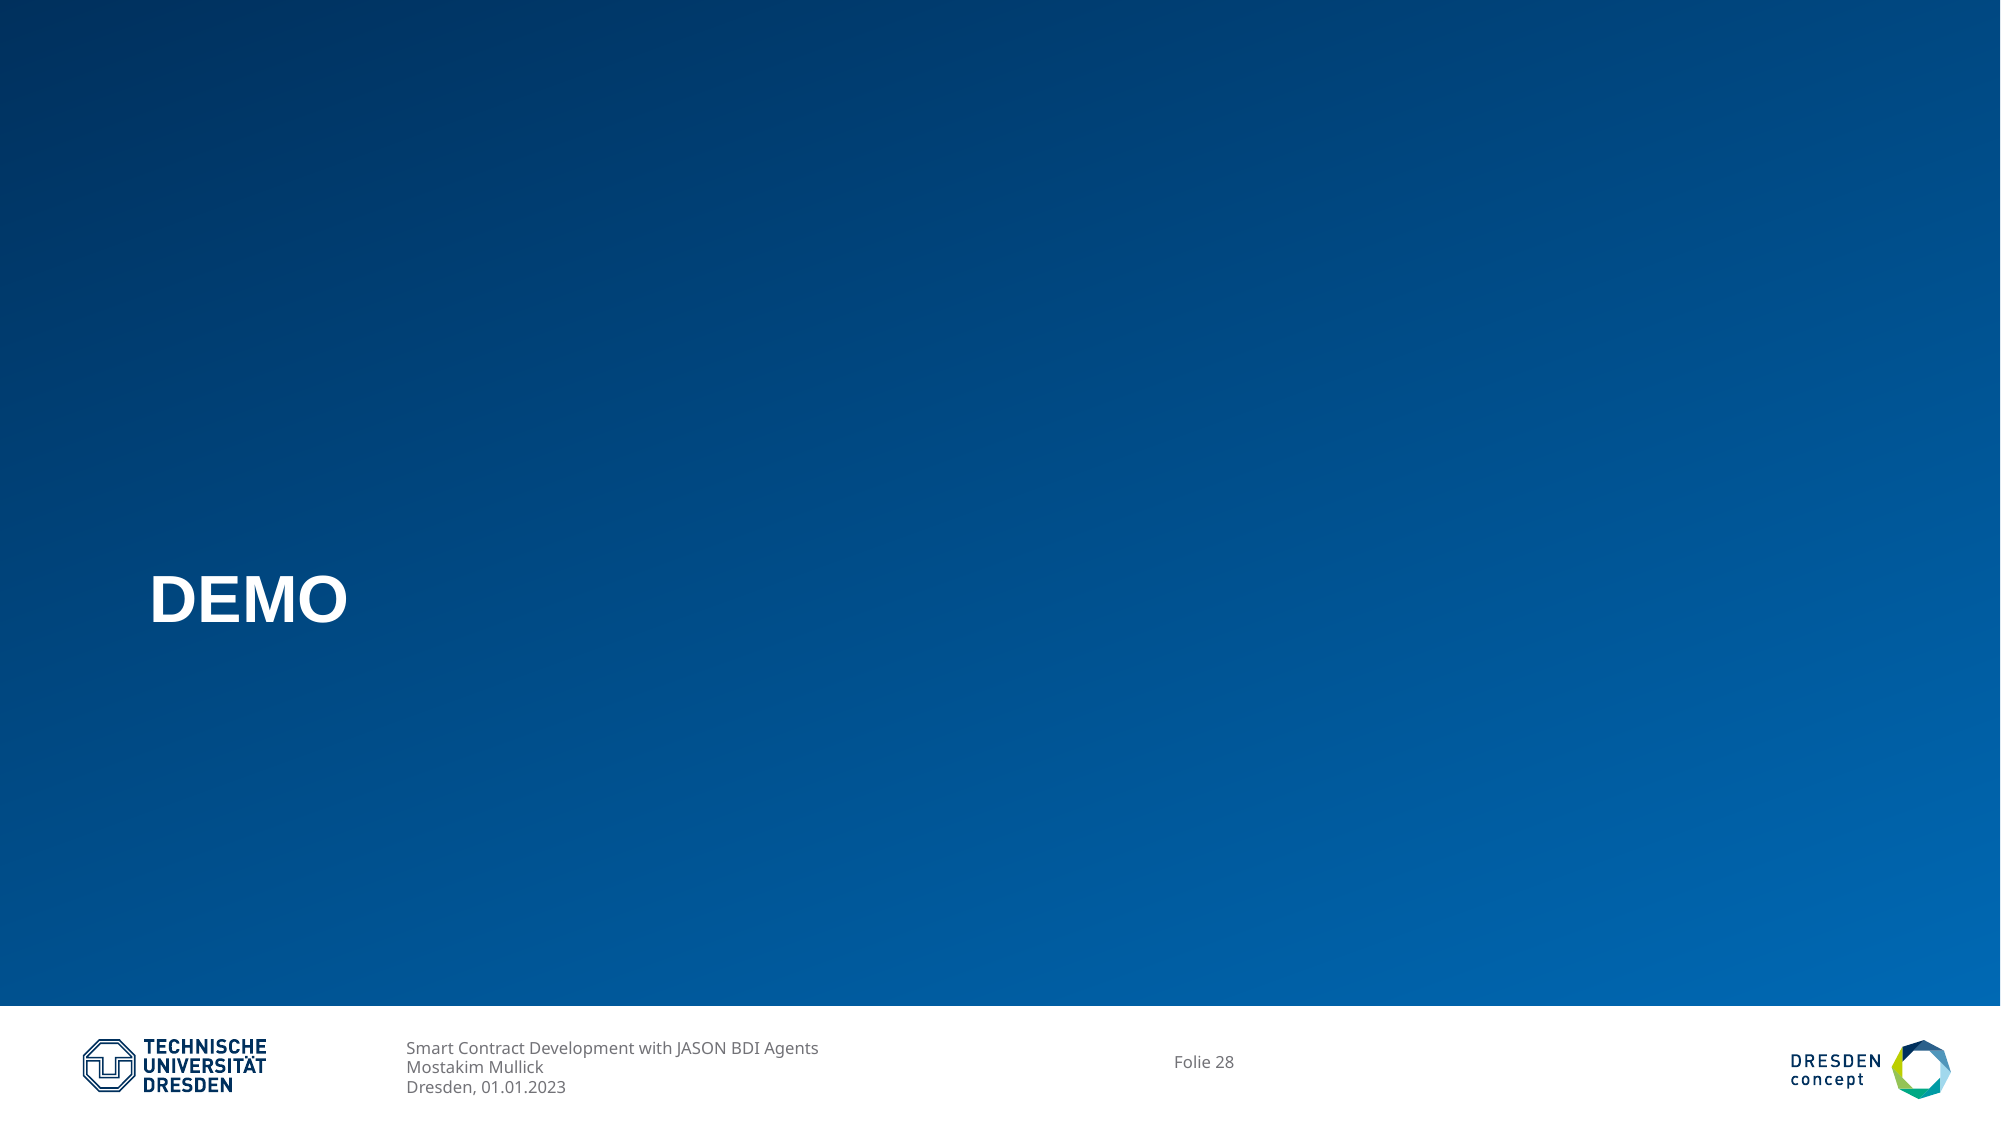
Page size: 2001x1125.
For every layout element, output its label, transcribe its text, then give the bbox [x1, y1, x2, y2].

list DEMO [149, 556, 352, 718]
